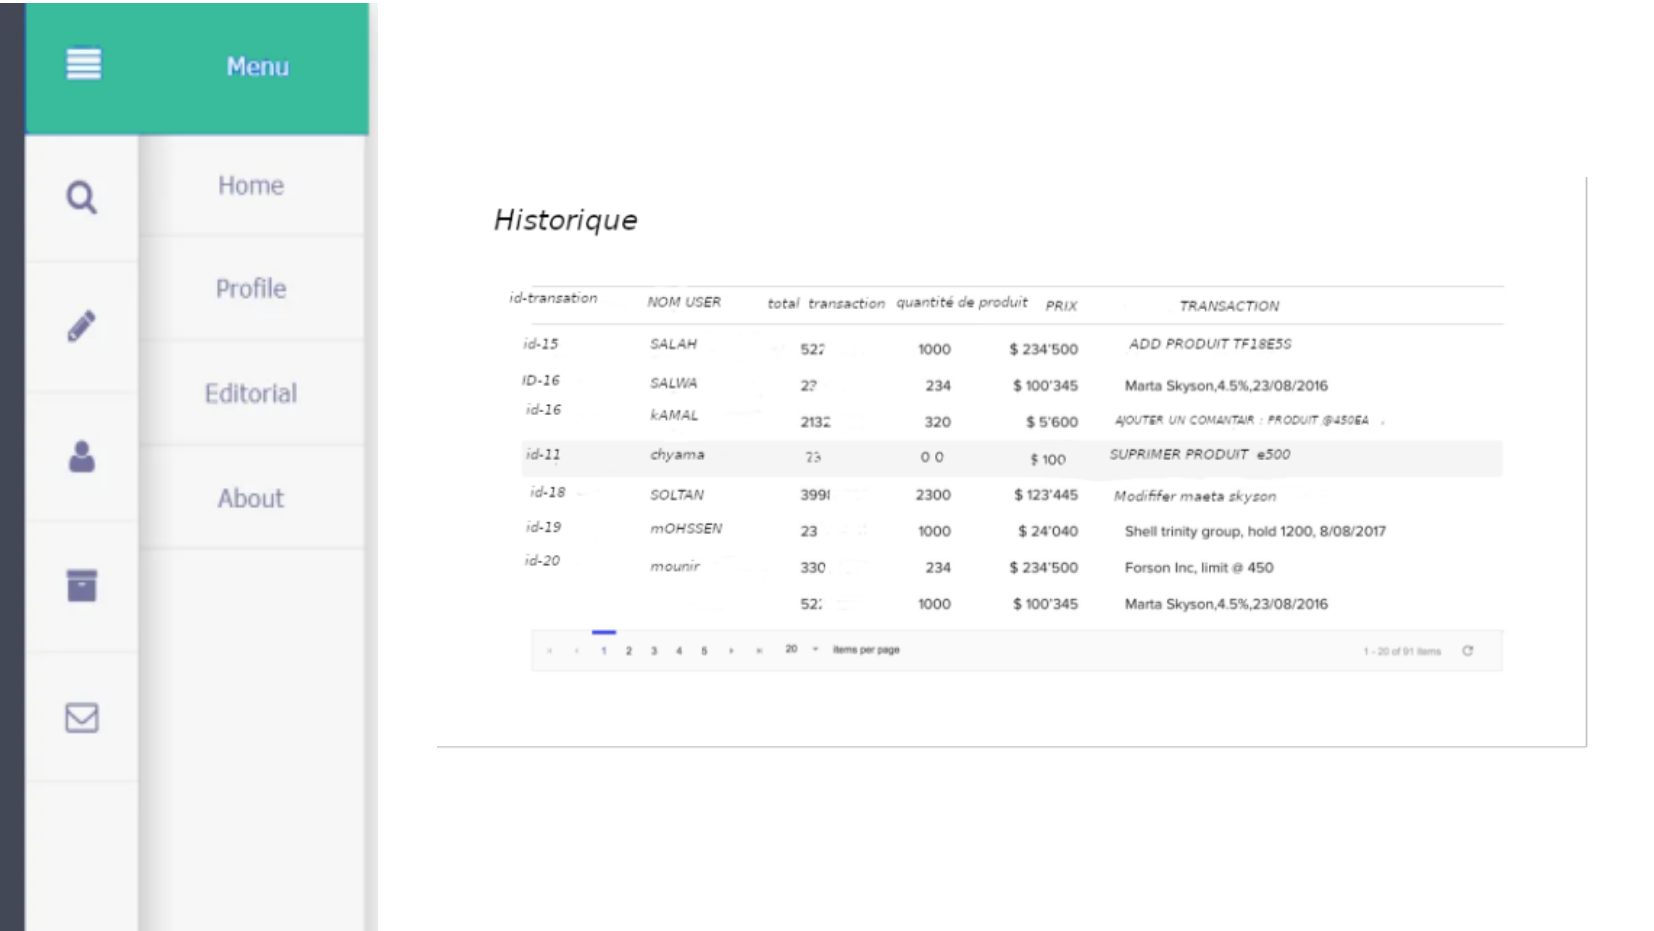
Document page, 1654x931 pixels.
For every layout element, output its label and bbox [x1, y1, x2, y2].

picture [0, 3, 378, 931]
picture [437, 177, 1595, 750]
